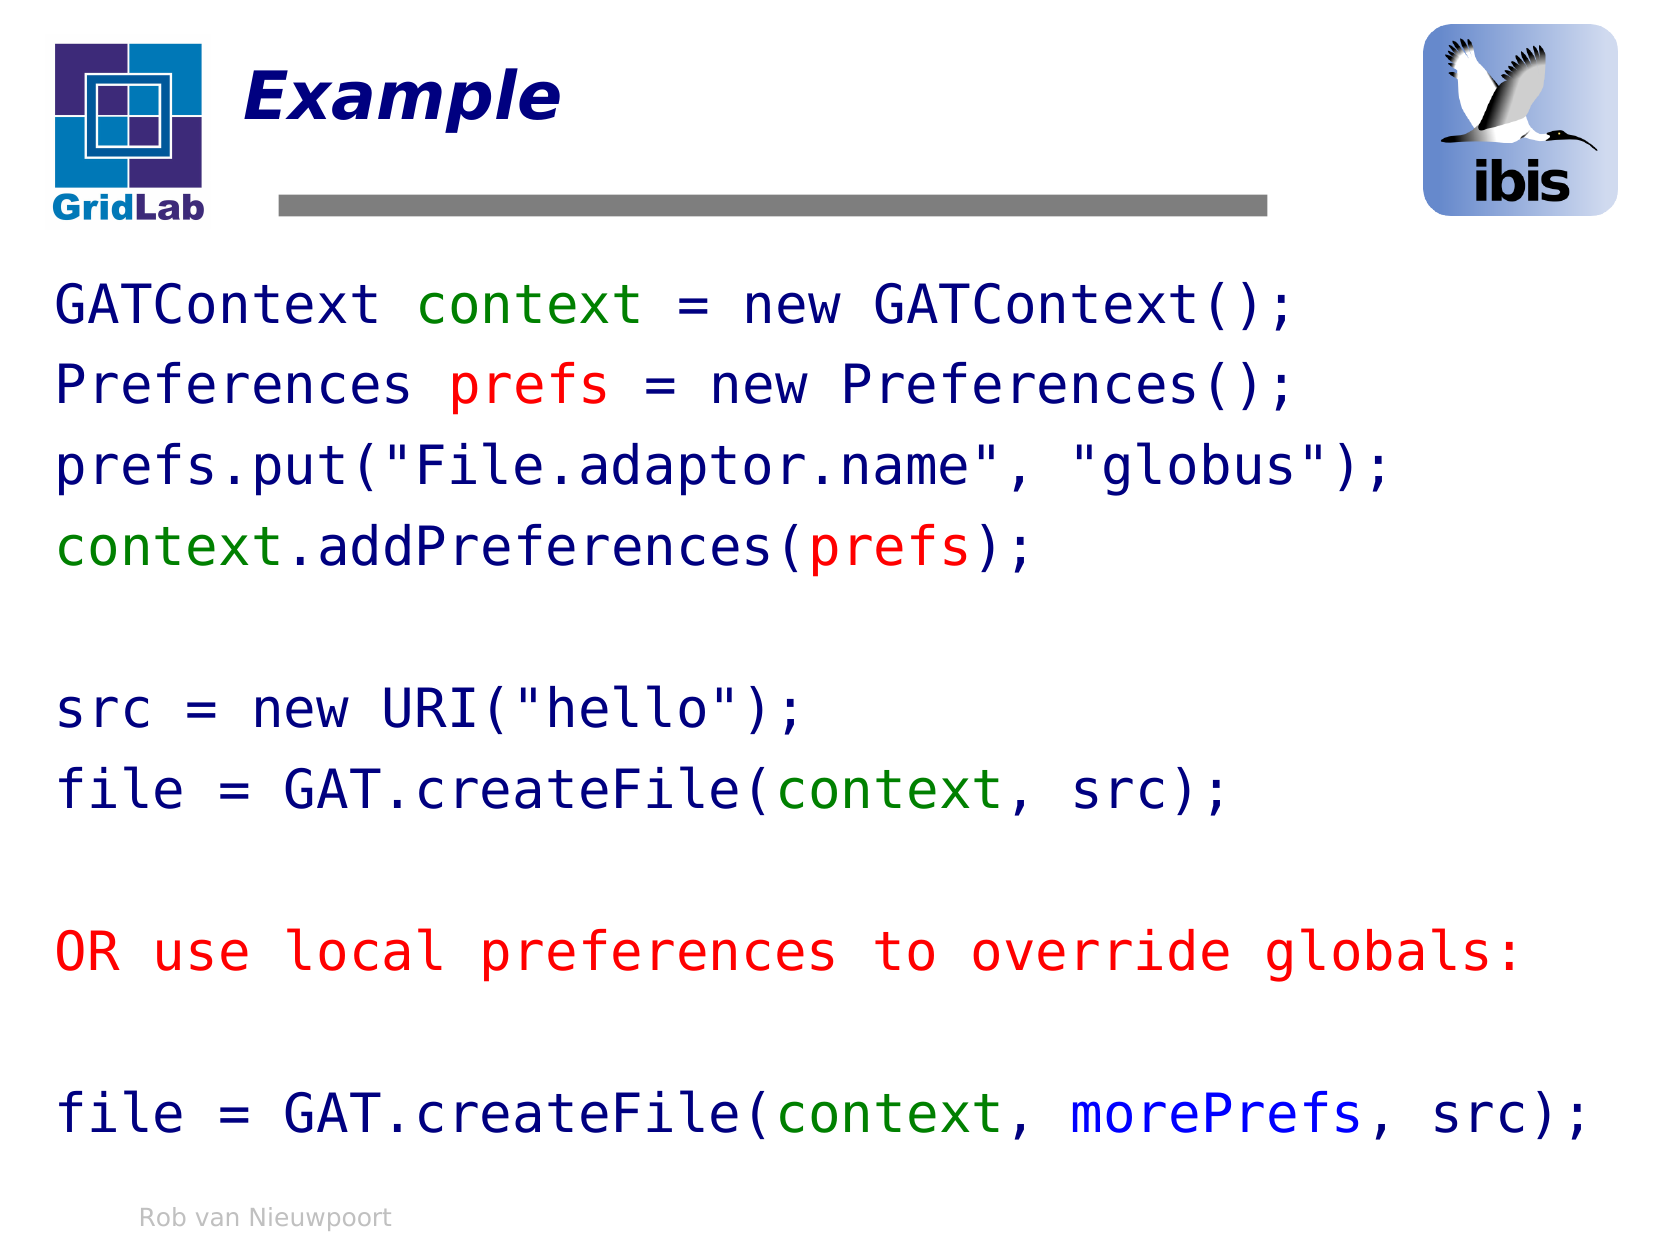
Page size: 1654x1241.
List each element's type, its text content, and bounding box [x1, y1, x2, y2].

title Example [243, 0, 1280, 187]
list GATContext context = new GATContext(); Preferences prefs = new Preferences(); prefs.put("File.adaptor.name", "globus"); context.addPreferences(prefs); src = new URI("hello"); file = GAT.createFile(context, src); OR use local preferences to override globals: file = GAT.createFile(context, morePrefs, src); [55, 268, 1599, 1141]
picture [1423, 24, 1618, 216]
picture [45, 34, 211, 230]
